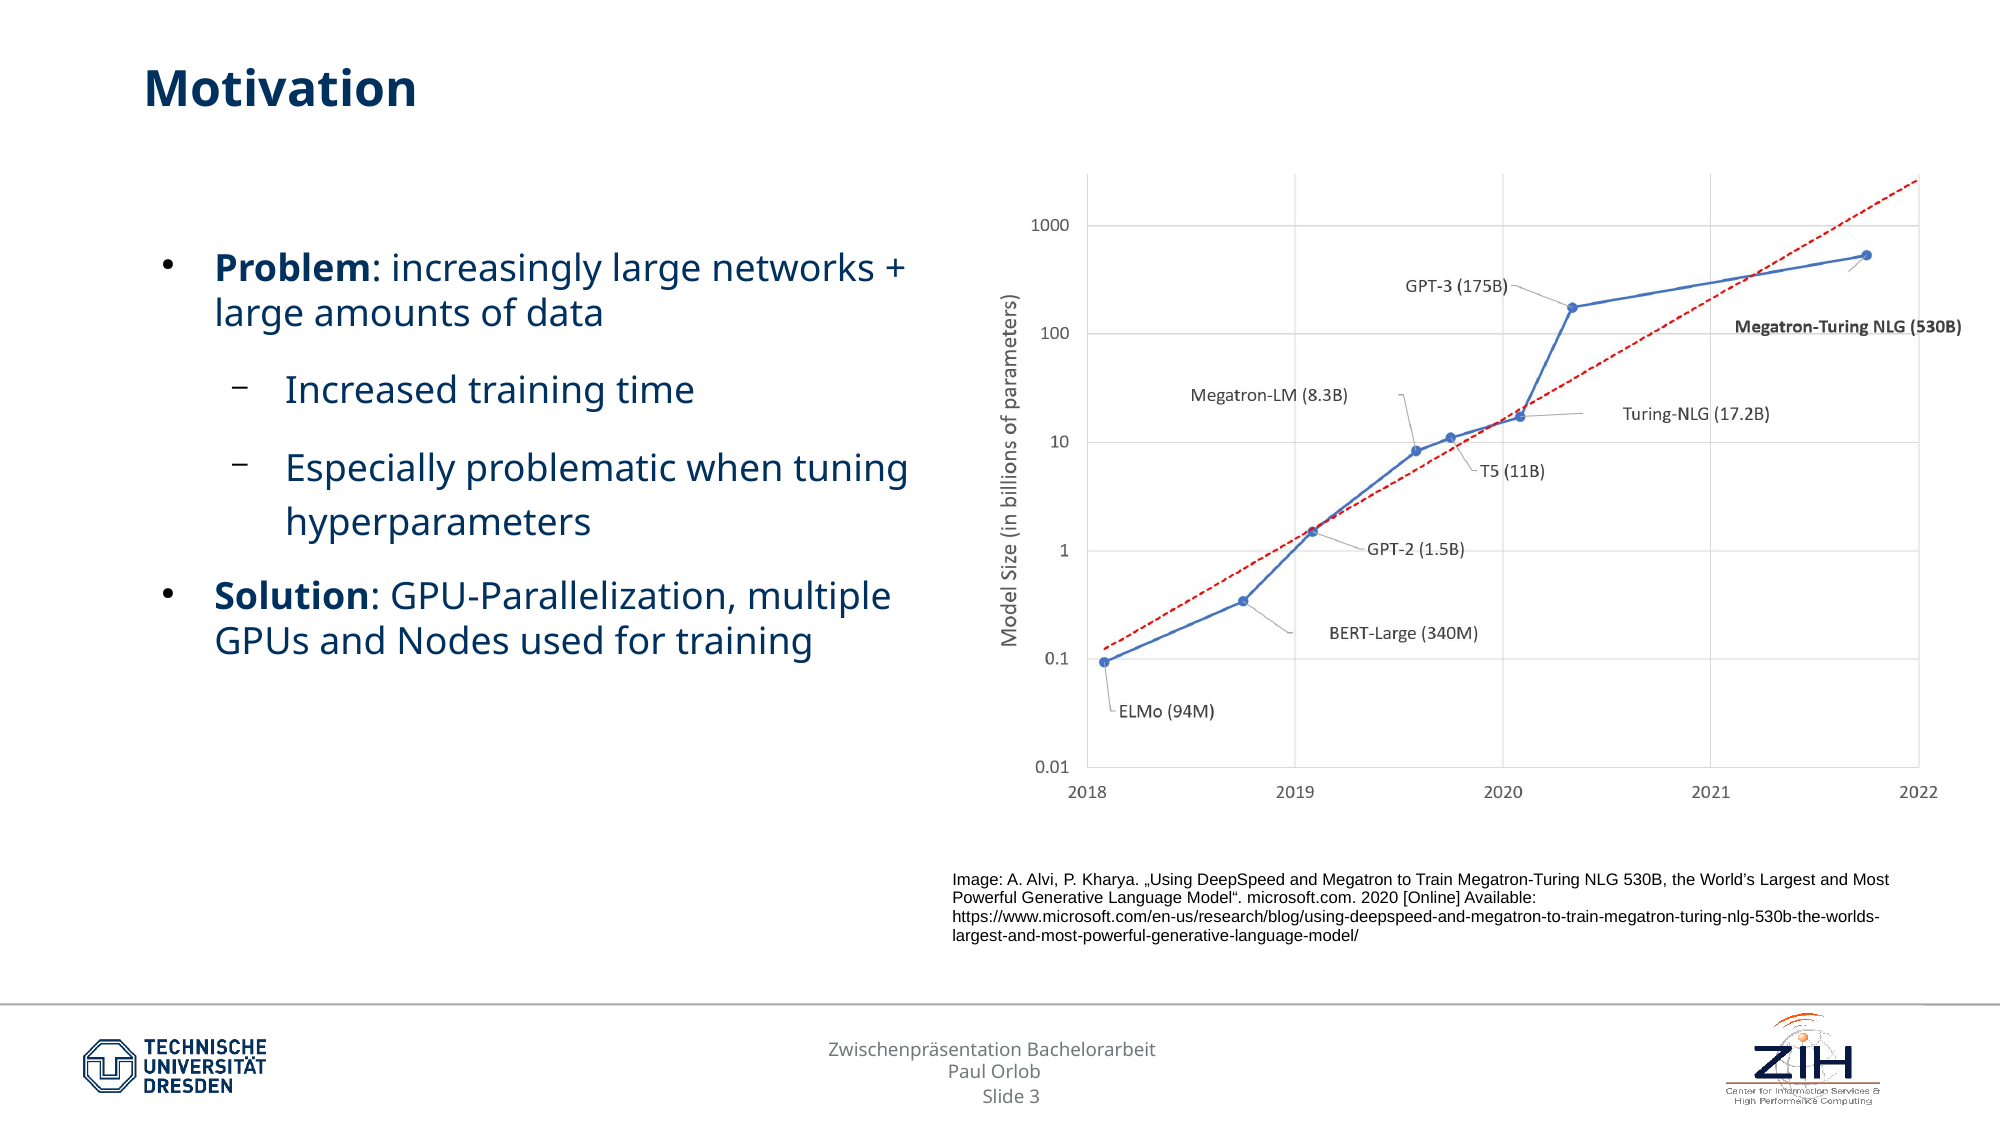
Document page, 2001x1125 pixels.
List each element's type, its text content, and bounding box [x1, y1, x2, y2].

text_box Image: A. Alvi, P. Kharya. „Using DeepSpeed and Megatron to Train Megatron-Turing NLG 530B, the World’s Largest and Most Powerful Generative Language Model“. microsoft.com. 2020 [Online] Available: https://www.microsoft.com/en-us/research/blog/using-deepspeed-and-megatron-to-train-megatron-turing-nlg-530b-the-worlds-largest-and-most-powerful-generative-language-model/ [937, 862, 1913, 953]
title Motivation [143, 56, 1880, 169]
picture [1726, 1013, 1880, 1105]
picture [944, 149, 1988, 824]
picture [83, 1039, 266, 1093]
list Problem: increasingly large networks + large amounts of data Increased training time Especially problematic when tuning hyperparameters Solution: GPU-Parallelization, multiple GPUs and Nodes used for training [143, 243, 938, 957]
